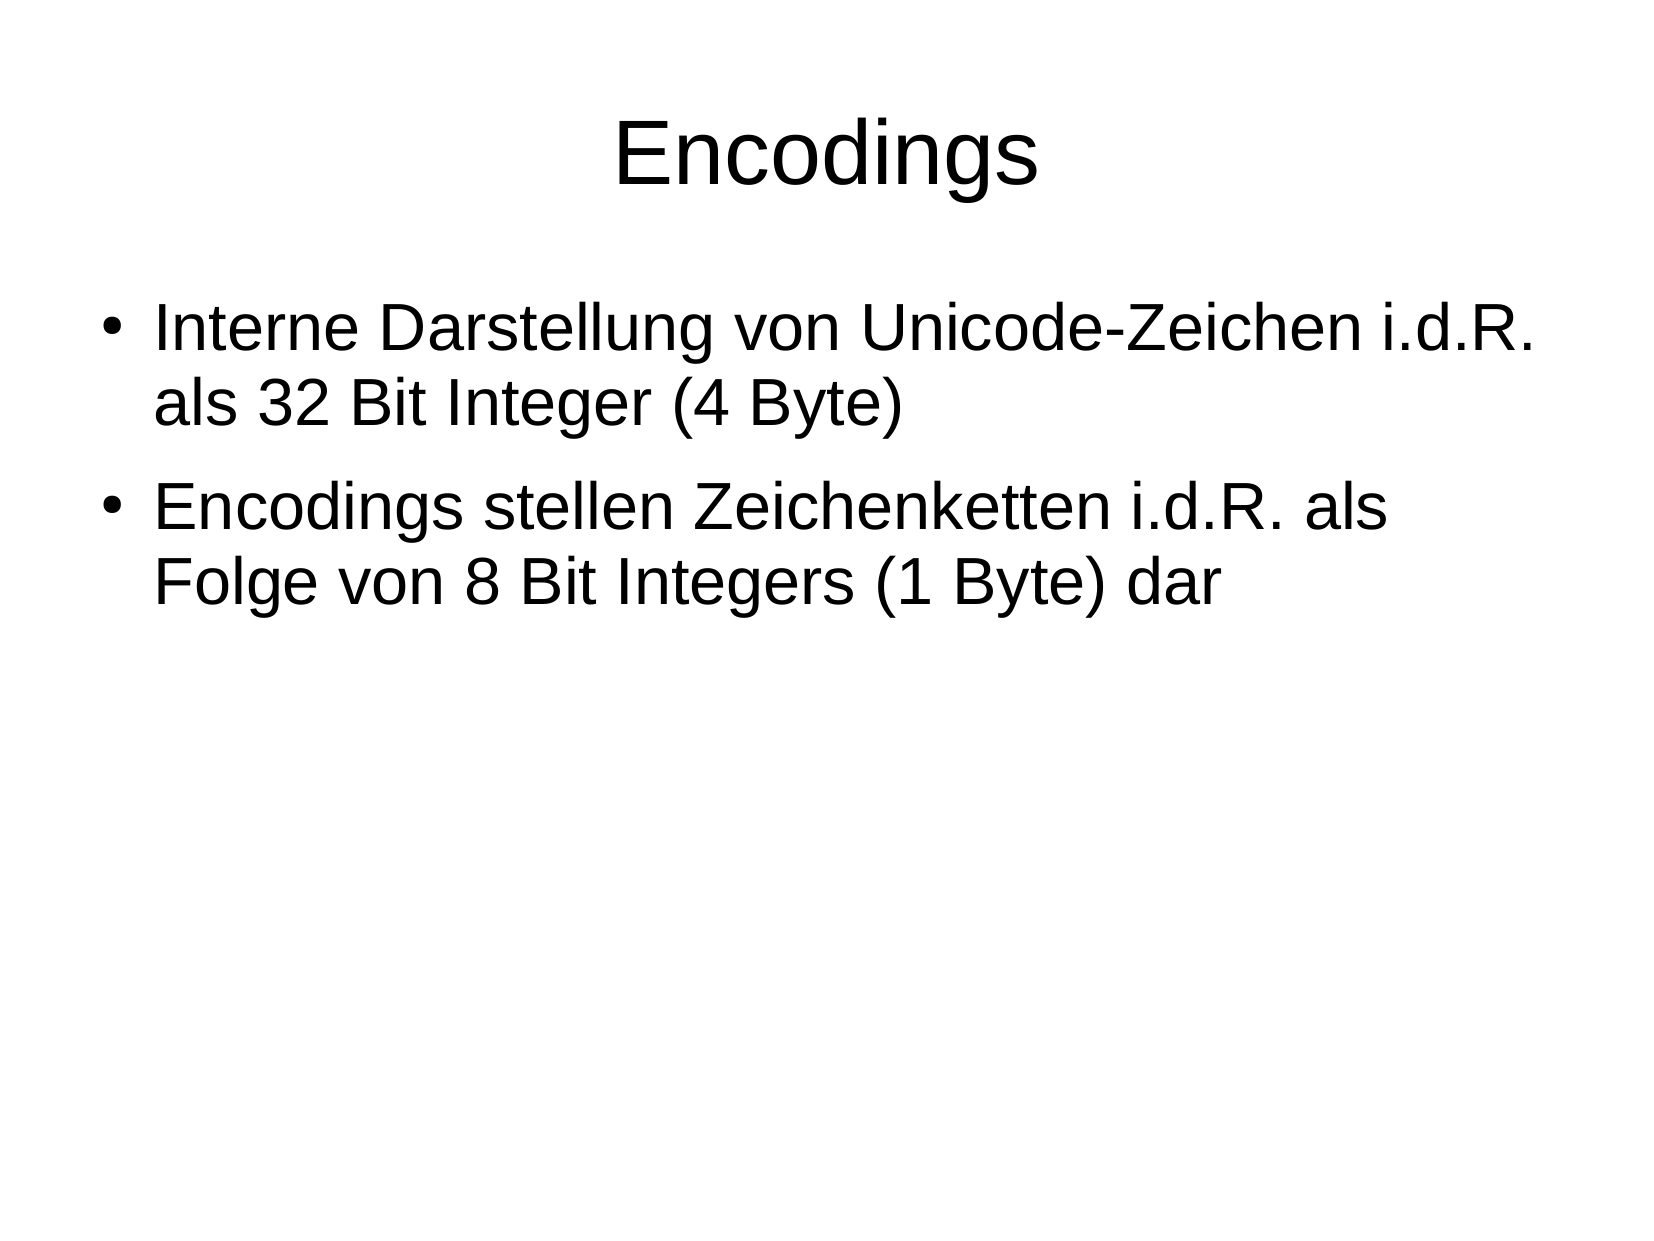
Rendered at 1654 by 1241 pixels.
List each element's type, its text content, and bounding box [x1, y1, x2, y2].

title Encodings [82, 49, 1571, 257]
list Interne Darstellung von Unicode-Zeichen i.d.R. als 32 Bit Integer (4 Byte) Encodings stellen Zeichenketten i.d.R. als Folge von 8 Bit Integers (1 Byte) dar [82, 290, 1571, 1010]
